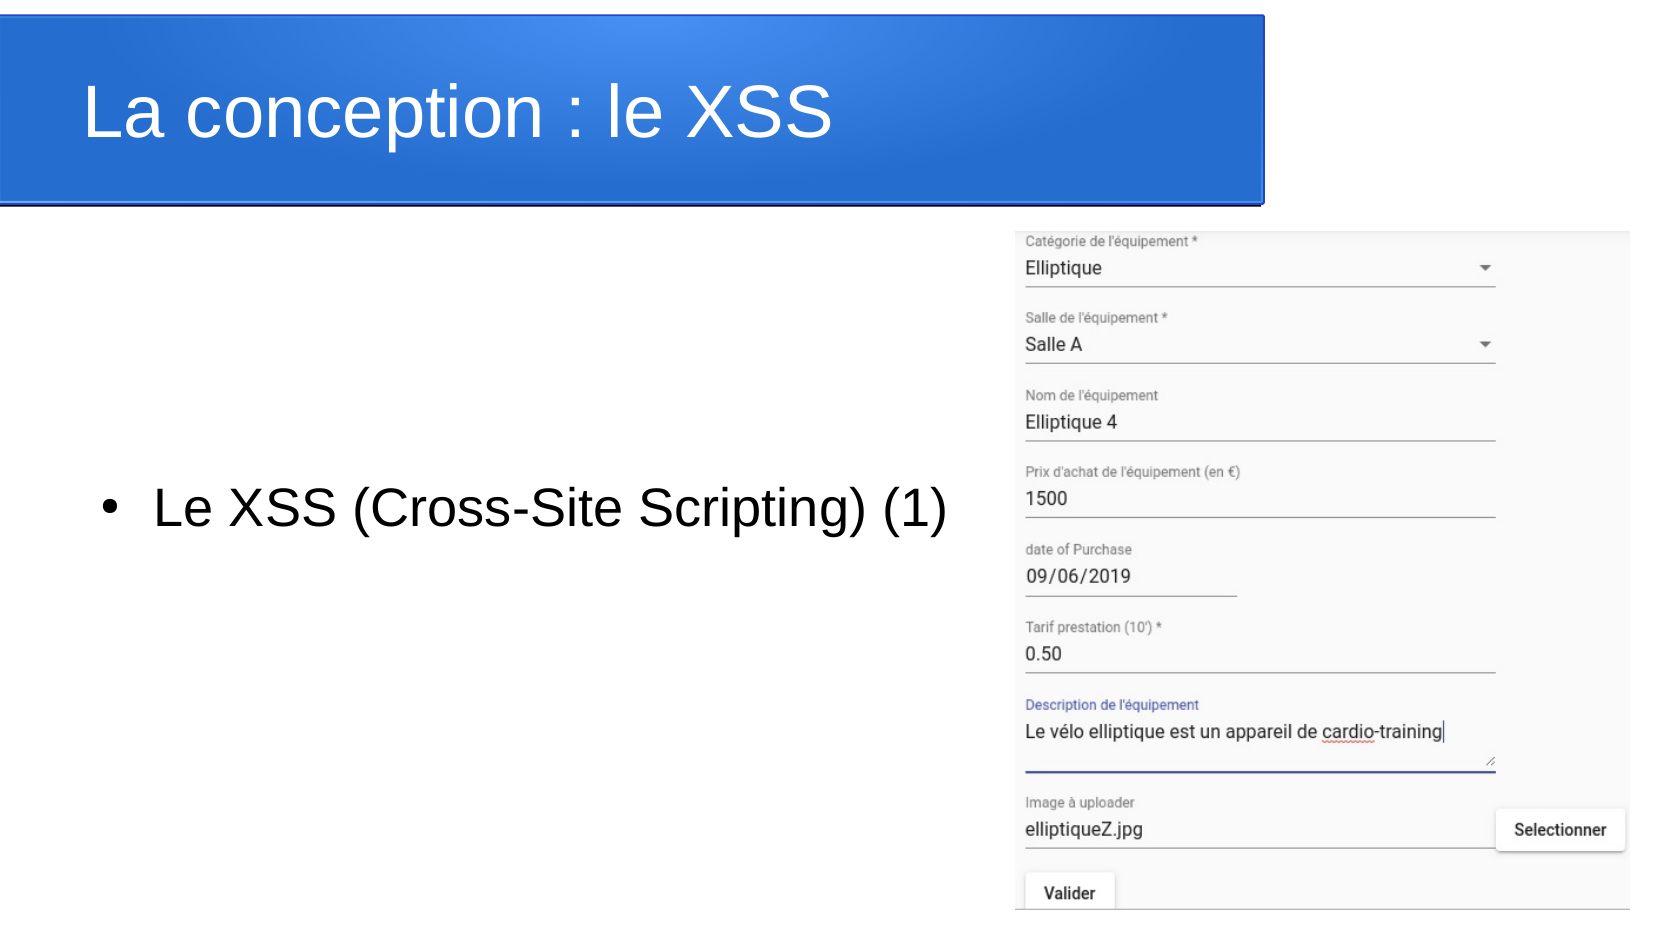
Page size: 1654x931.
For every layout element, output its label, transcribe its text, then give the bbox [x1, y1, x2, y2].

picture [1015, 231, 1630, 910]
title La conception : le XSS [82, 35, 1235, 189]
list Le XSS (Cross-Site Scripting) (1) [82, 224, 1571, 764]
